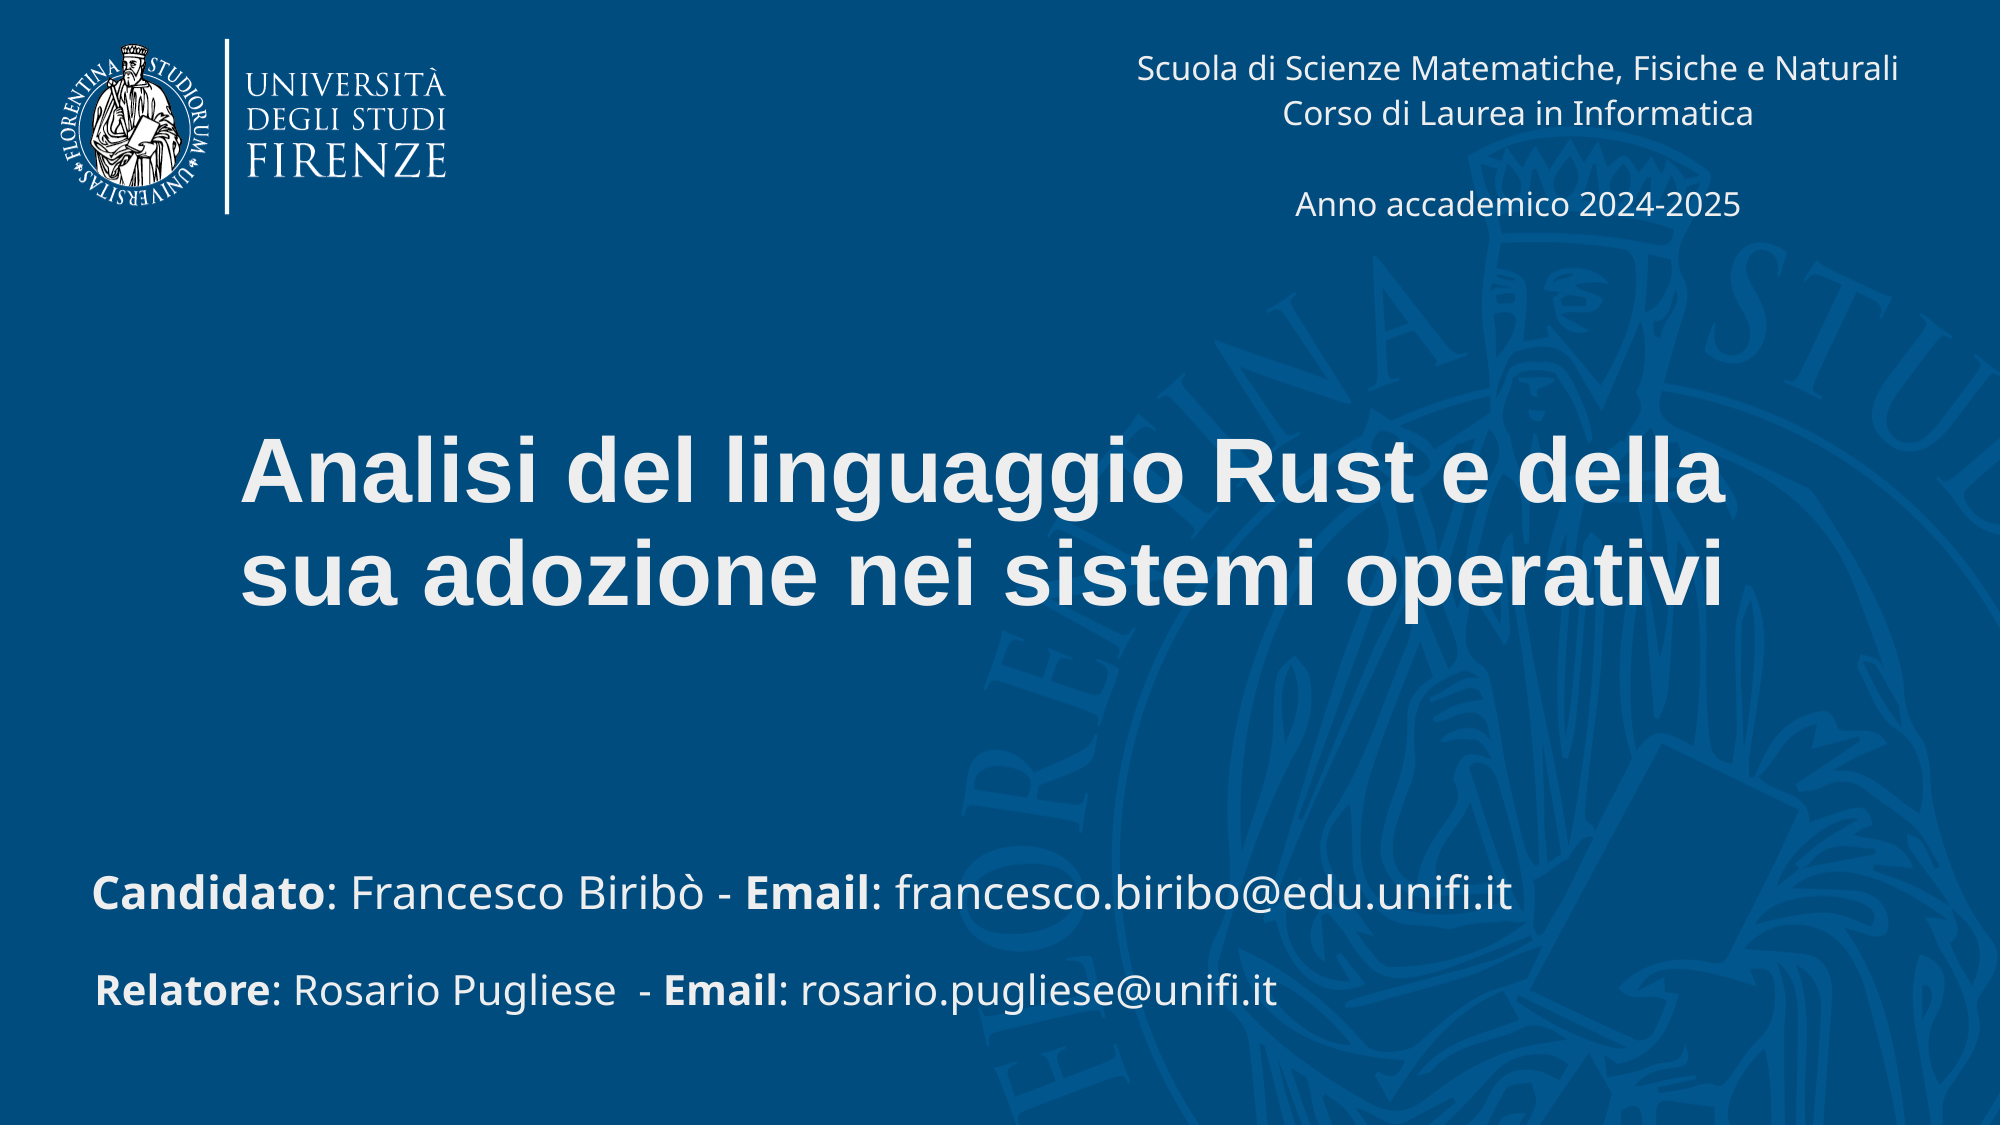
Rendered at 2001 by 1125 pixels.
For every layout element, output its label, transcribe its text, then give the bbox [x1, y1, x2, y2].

list Candidato: Francesco Biribò - Email: francesco.biribo@edu.unifi.it [75, 862, 1913, 913]
picture [0, 0, 2000, 1125]
text_box Scuola di Scienze Matematiche, Fisiche e Naturali Corso di Laurea in Informatica Anno accademico 2024-2025 [1087, 37, 1951, 215]
text_box Analisi del linguaggio Rust e della sua adozione nei sistemi operativi [225, 412, 1763, 638]
list Relatore: Rosario Pugliese - Email: rosario.pugliese@unifi.it [78, 962, 1463, 1013]
